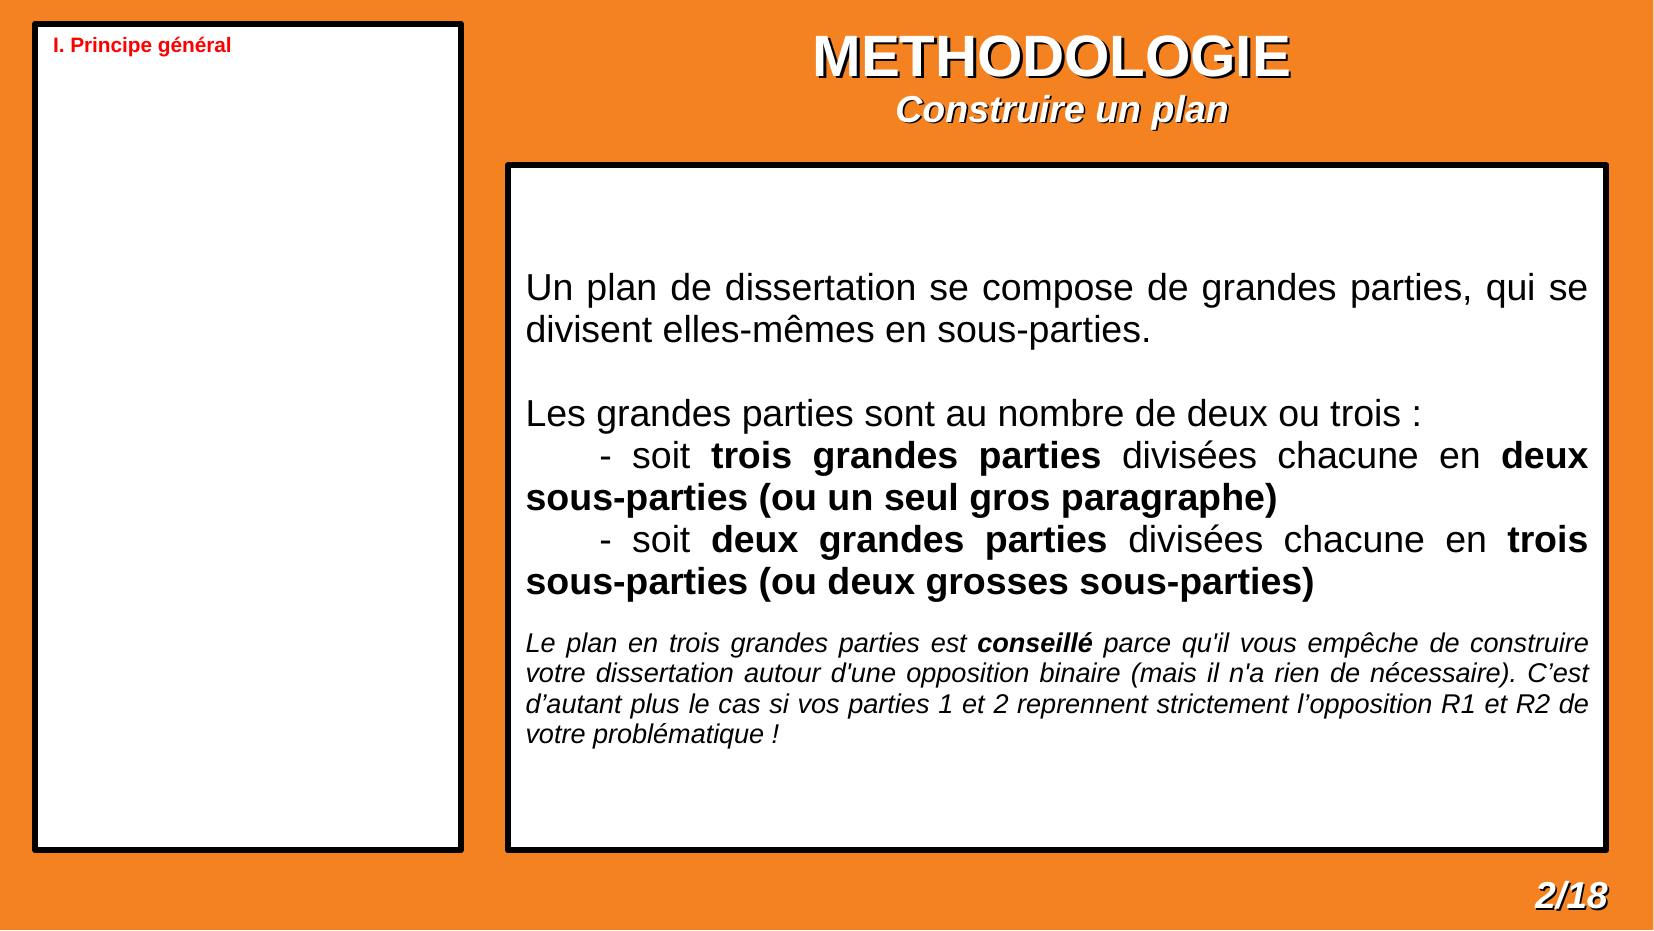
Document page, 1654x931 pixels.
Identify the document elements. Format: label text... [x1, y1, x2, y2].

text_box I. Principe général [35, 23, 461, 851]
text_box METHODOLOGIE Construire un plan [507, 0, 1607, 154]
text_box Un plan de dissertation se compose de grandes parties, qui se divisent elles-mêmes en sous-parties. Les grandes parties sont au nombre de deux ou trois : - soit trois grandes parties divisées chacune en deux sous-parties (ou un seul gros paragraphe) - soit deux grandes parties divisées chacune en trois sous-parties (ou deux grosses sous-parties) Le plan en trois grandes parties est conseillé parce qu'il vous empêche de construire votre dissertation autour d'une opposition binaire (mais il n'a rien de nécessaire). C’est d’autant plus le cas si vos parties 1 et 2 reprennent strictement l’opposition R1 et R2 de votre problématique ! [507, 165, 1607, 851]
text_box <numéro>/18 [1464, 867, 1623, 931]
